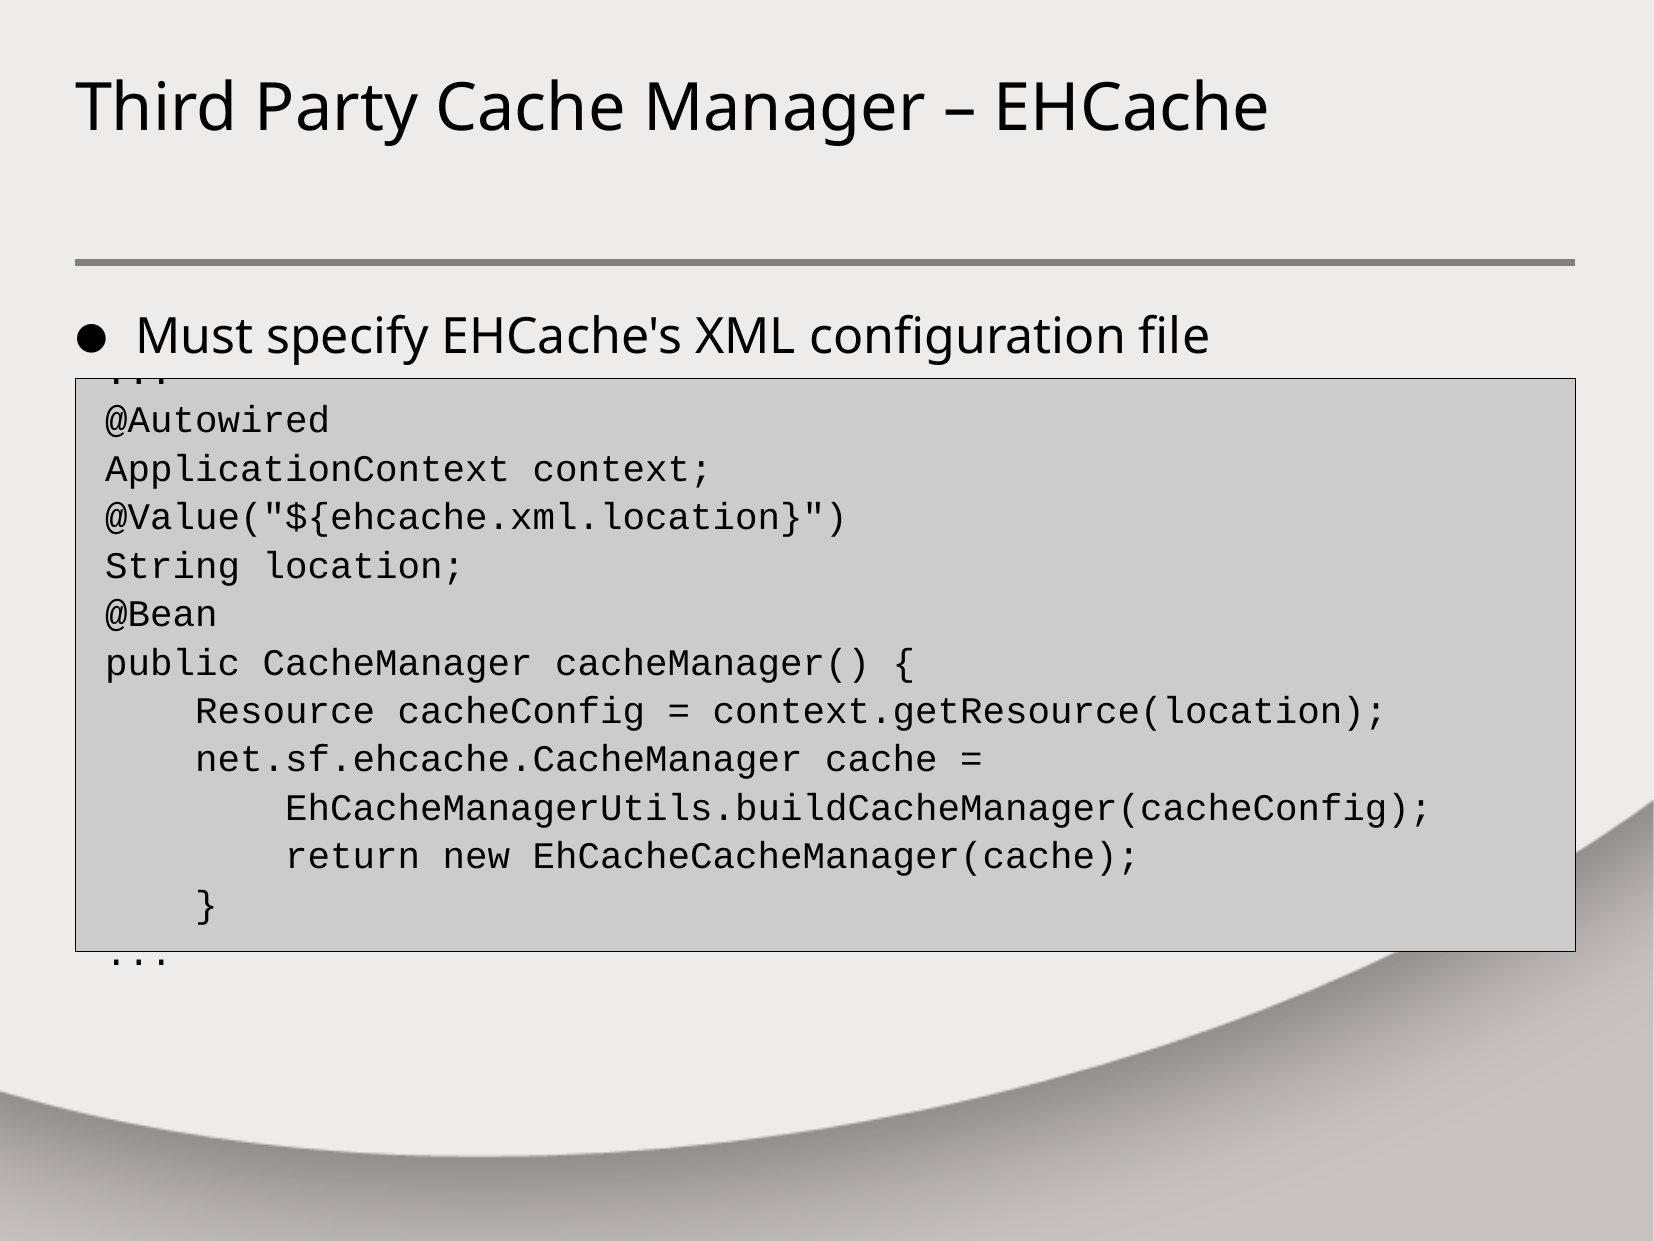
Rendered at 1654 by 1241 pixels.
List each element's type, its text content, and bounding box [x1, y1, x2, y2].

list Must specify EHCache's XML configuration file [75, 300, 1576, 378]
picture [0, 0, 1654, 1241]
text_box ... @Autowired ApplicationContext context; @Value("${ehcache.xml.location}") String location; @Bean public CacheManager cacheManager() { Resource cacheConfig = context.getResource(location); net.sf.ehcache.CacheManager cache = EhCacheManagerUtils.buildCacheManager(cacheConfig); return new EhCacheCacheManager(cache); } ... [75, 378, 1576, 952]
list Must specify EHCache's XML configuration file [75, 952, 1576, 1163]
title Third Party Cache Manager – EHCache [75, 75, 1576, 226]
